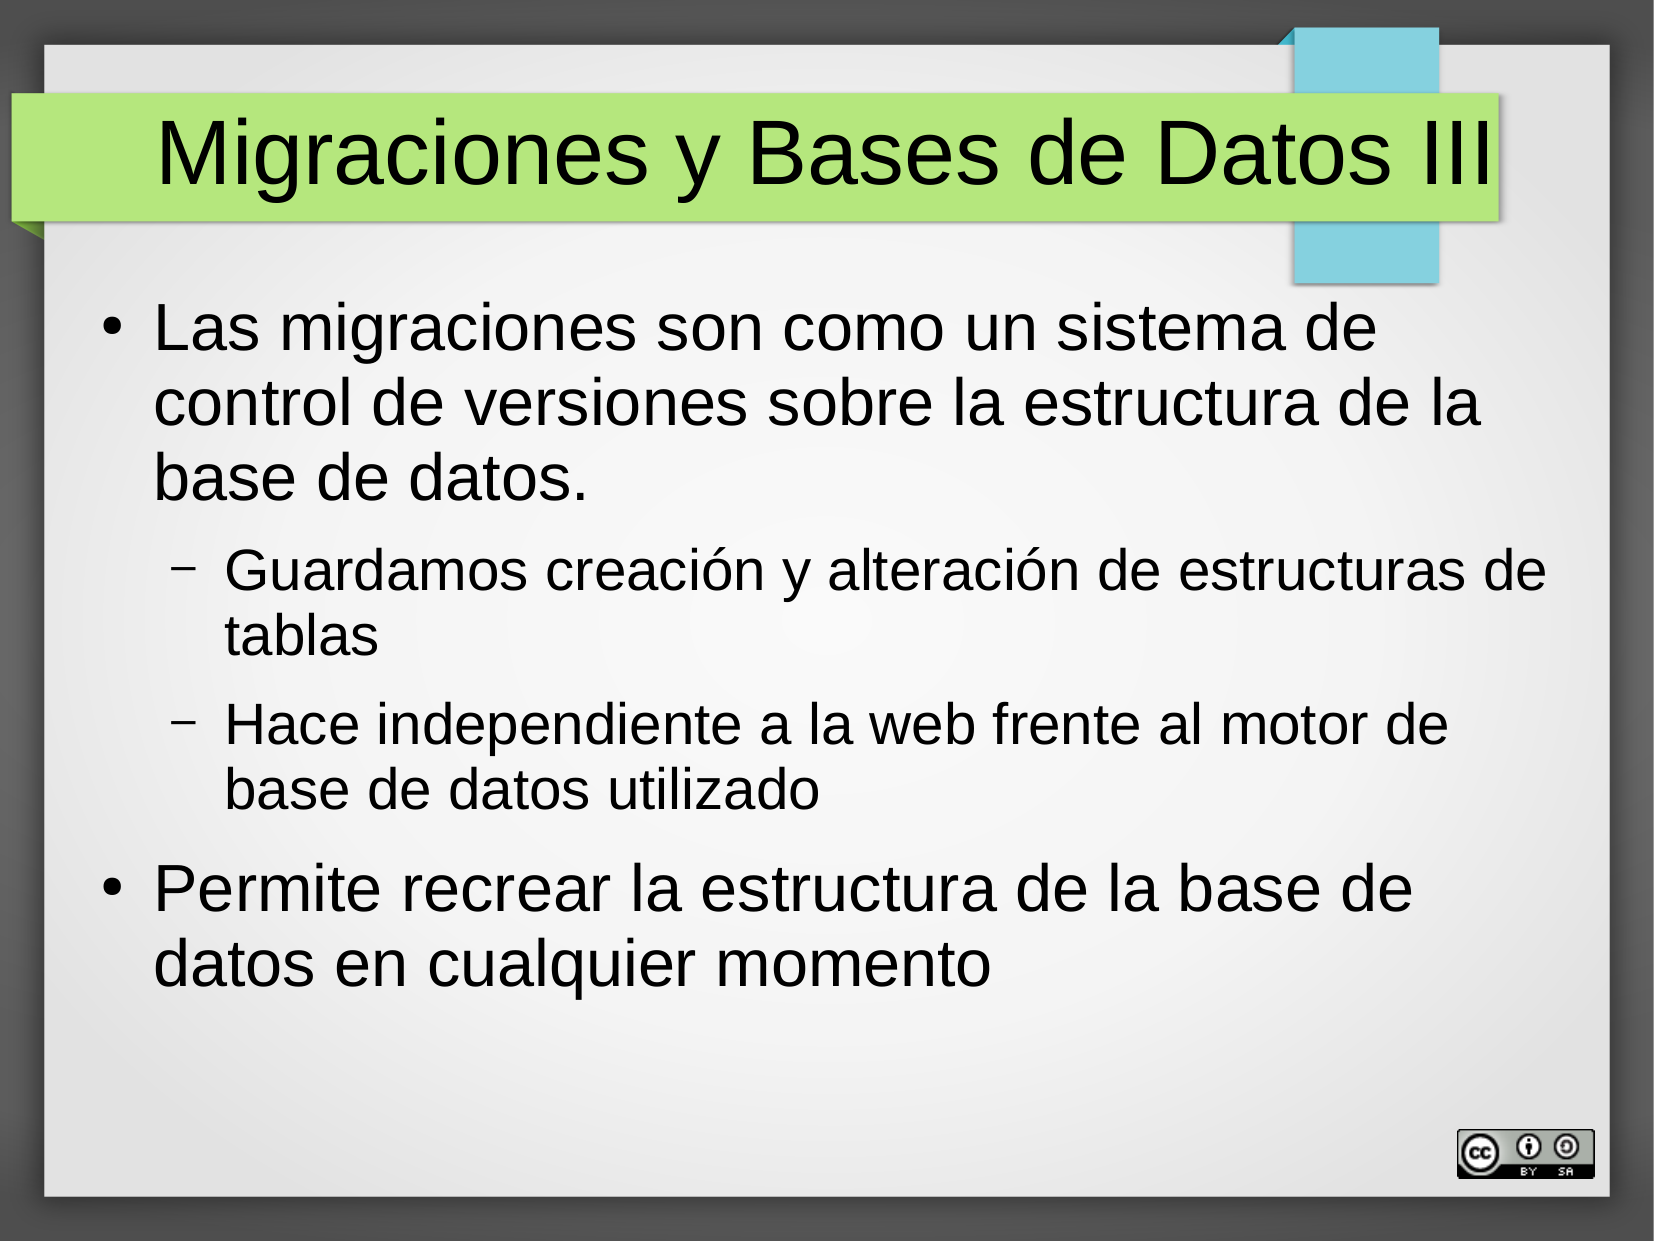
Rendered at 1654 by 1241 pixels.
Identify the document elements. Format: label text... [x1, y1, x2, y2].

list Las migraciones son como un sistema de control de versiones sobre la estructura de la base de datos. Guardamos creación y alteración de estructuras de tablas Hace independiente a la web frente al motor de base de datos utilizado Permite recrear la estructura de la base de datos en cualquier momento [82, 290, 1571, 1170]
title Migraciones y Bases de Datos III [82, 49, 1571, 257]
picture [0, 0, 1654, 1241]
